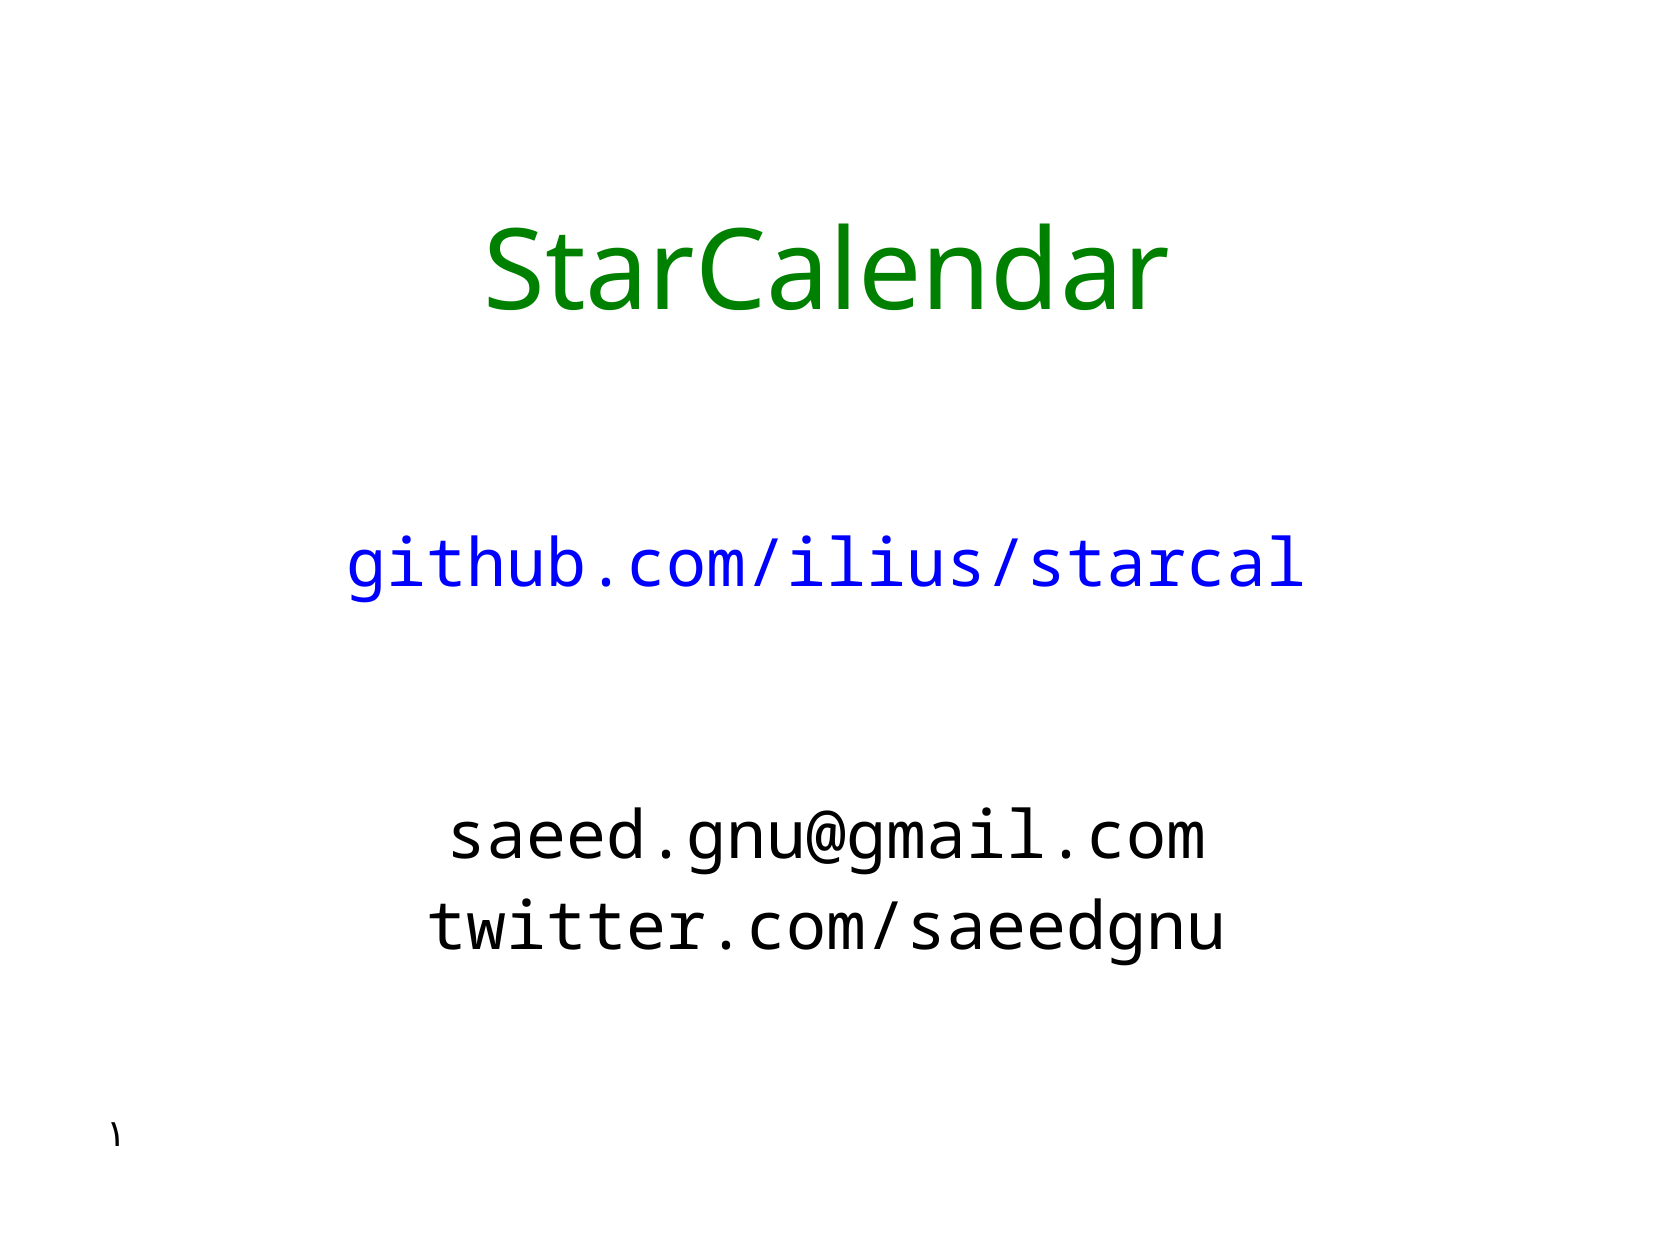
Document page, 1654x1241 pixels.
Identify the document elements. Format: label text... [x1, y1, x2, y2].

title StarCalendar [82, 22, 1571, 417]
subtitle github.com/ilius/starcal saeed.gnu@gmail.com twitter.com/saeedgnu [82, 417, 1571, 1158]
text_box ۱ [91, 1104, 133, 1175]
